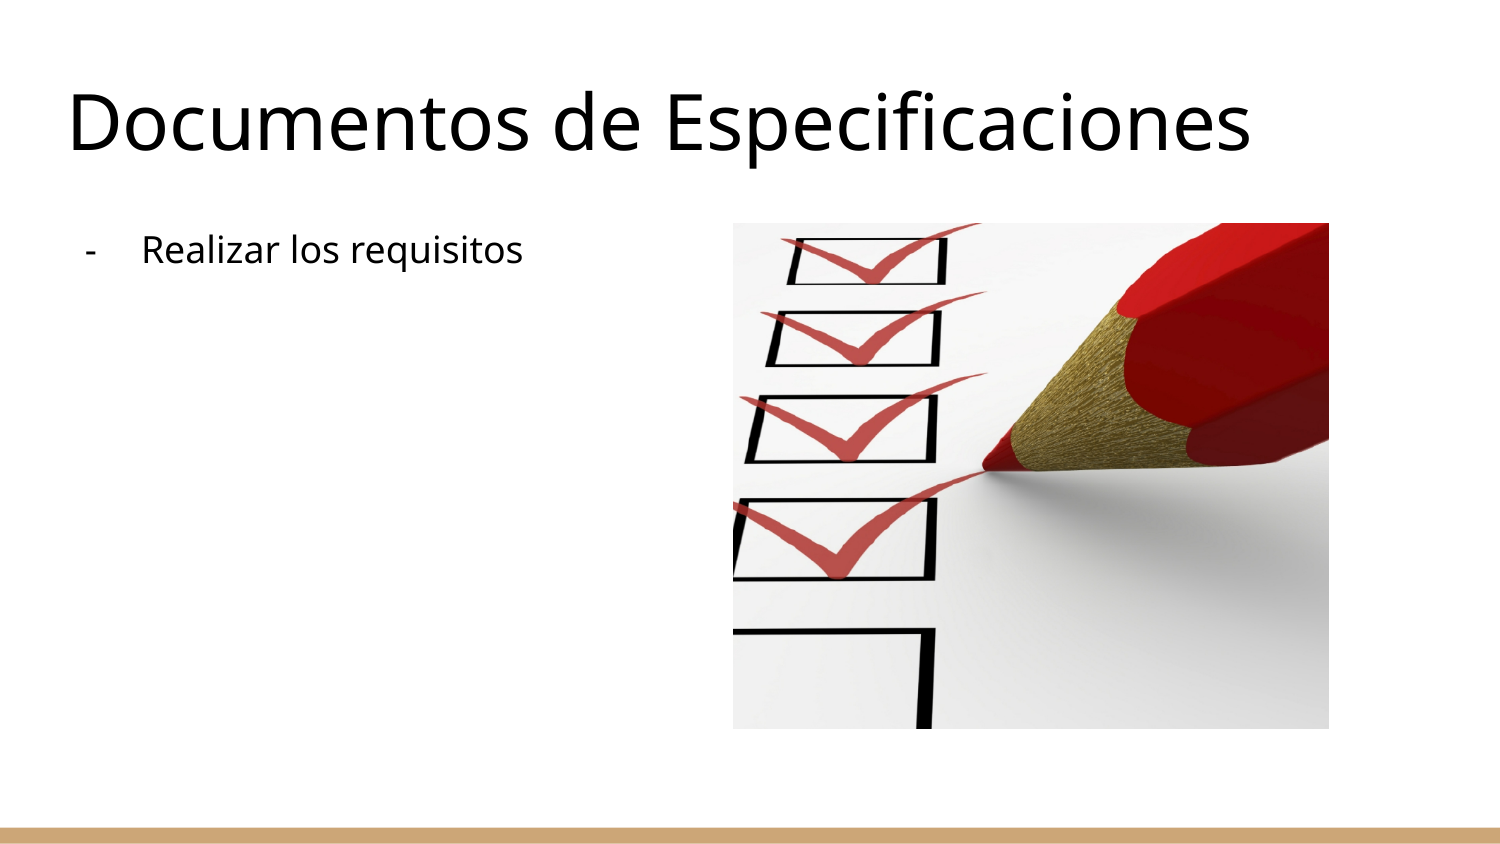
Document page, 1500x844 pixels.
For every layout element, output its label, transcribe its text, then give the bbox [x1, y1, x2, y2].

picture [733, 223, 1329, 730]
title Documentos de Especificaciones [51, 51, 1449, 189]
list Realizar los requisitos [51, 200, 1449, 752]
